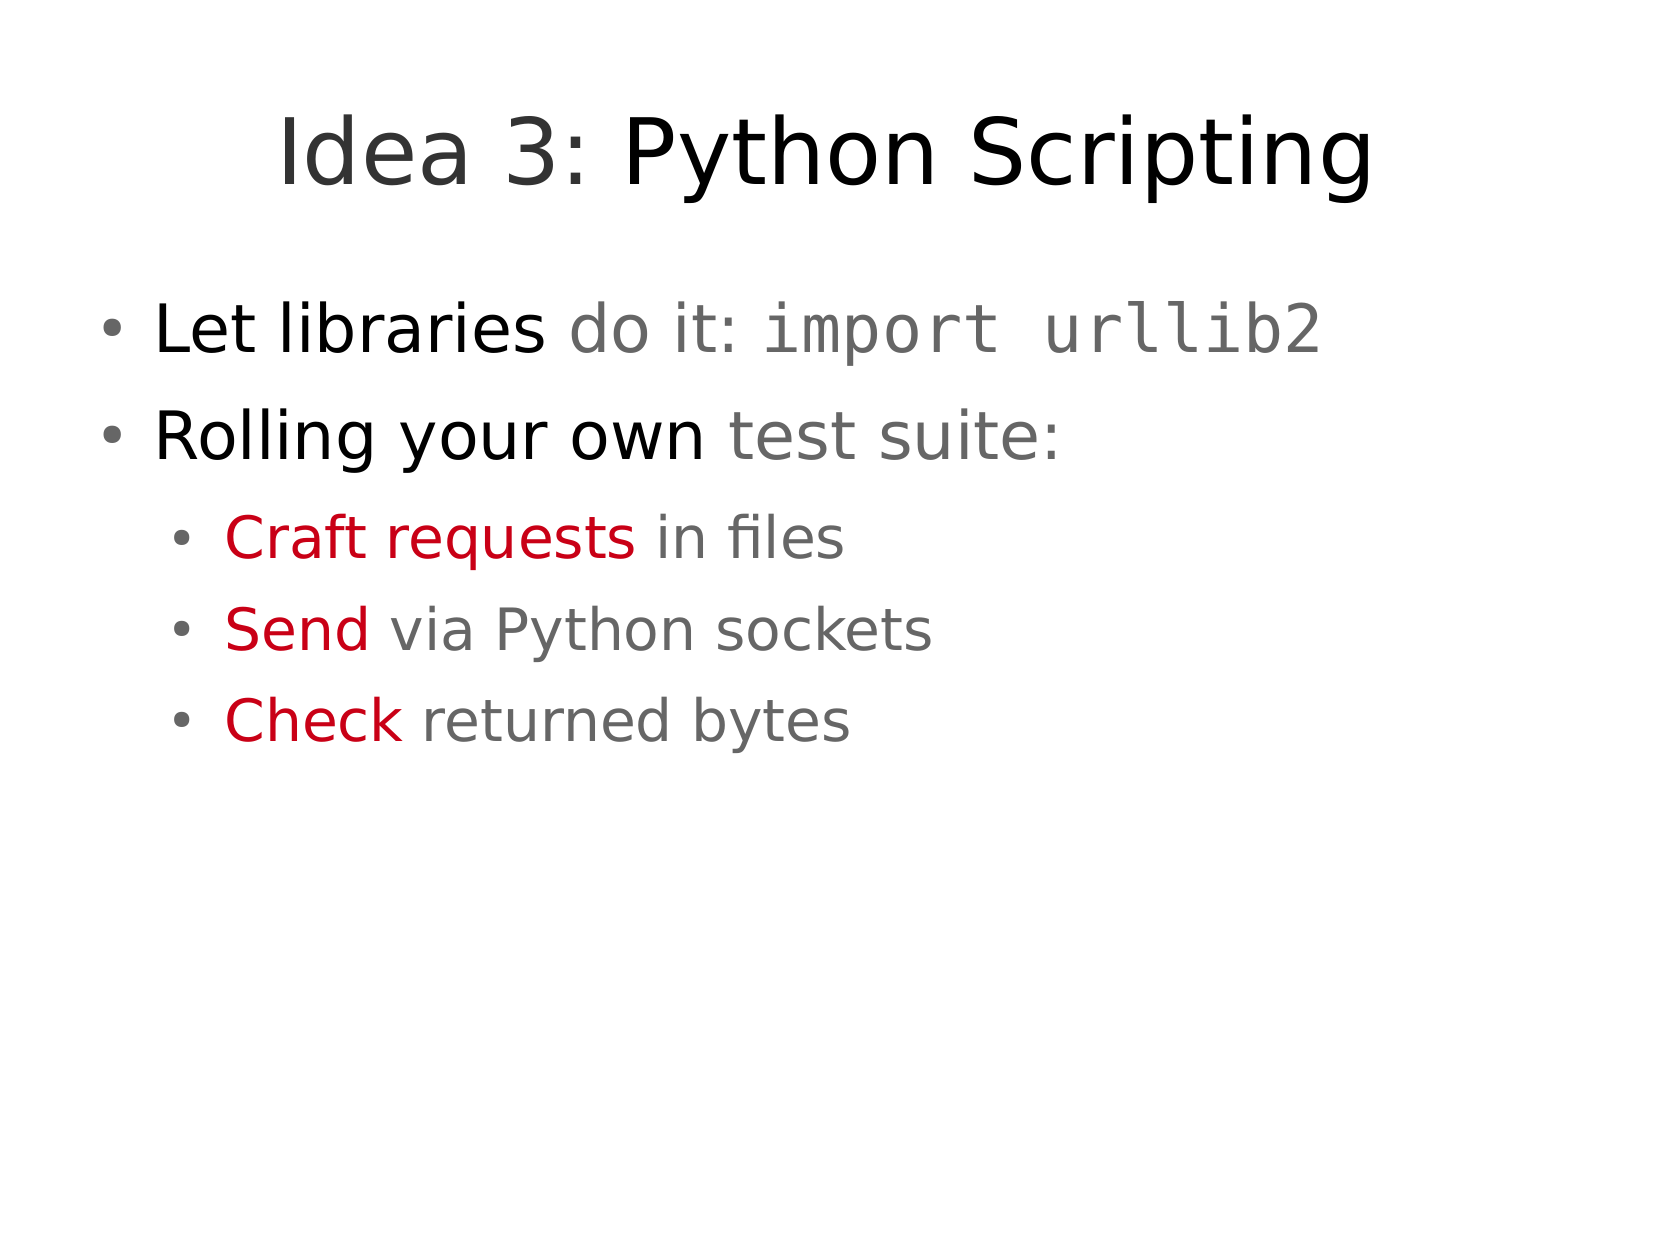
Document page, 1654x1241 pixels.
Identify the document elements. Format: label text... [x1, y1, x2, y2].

title Idea 3: Python Scripting [82, 56, 1571, 250]
list Let libraries do it: import urllib2 Rolling your own test suite: Craft requests in files Send via Python sockets Check returned bytes [82, 290, 1571, 1109]
